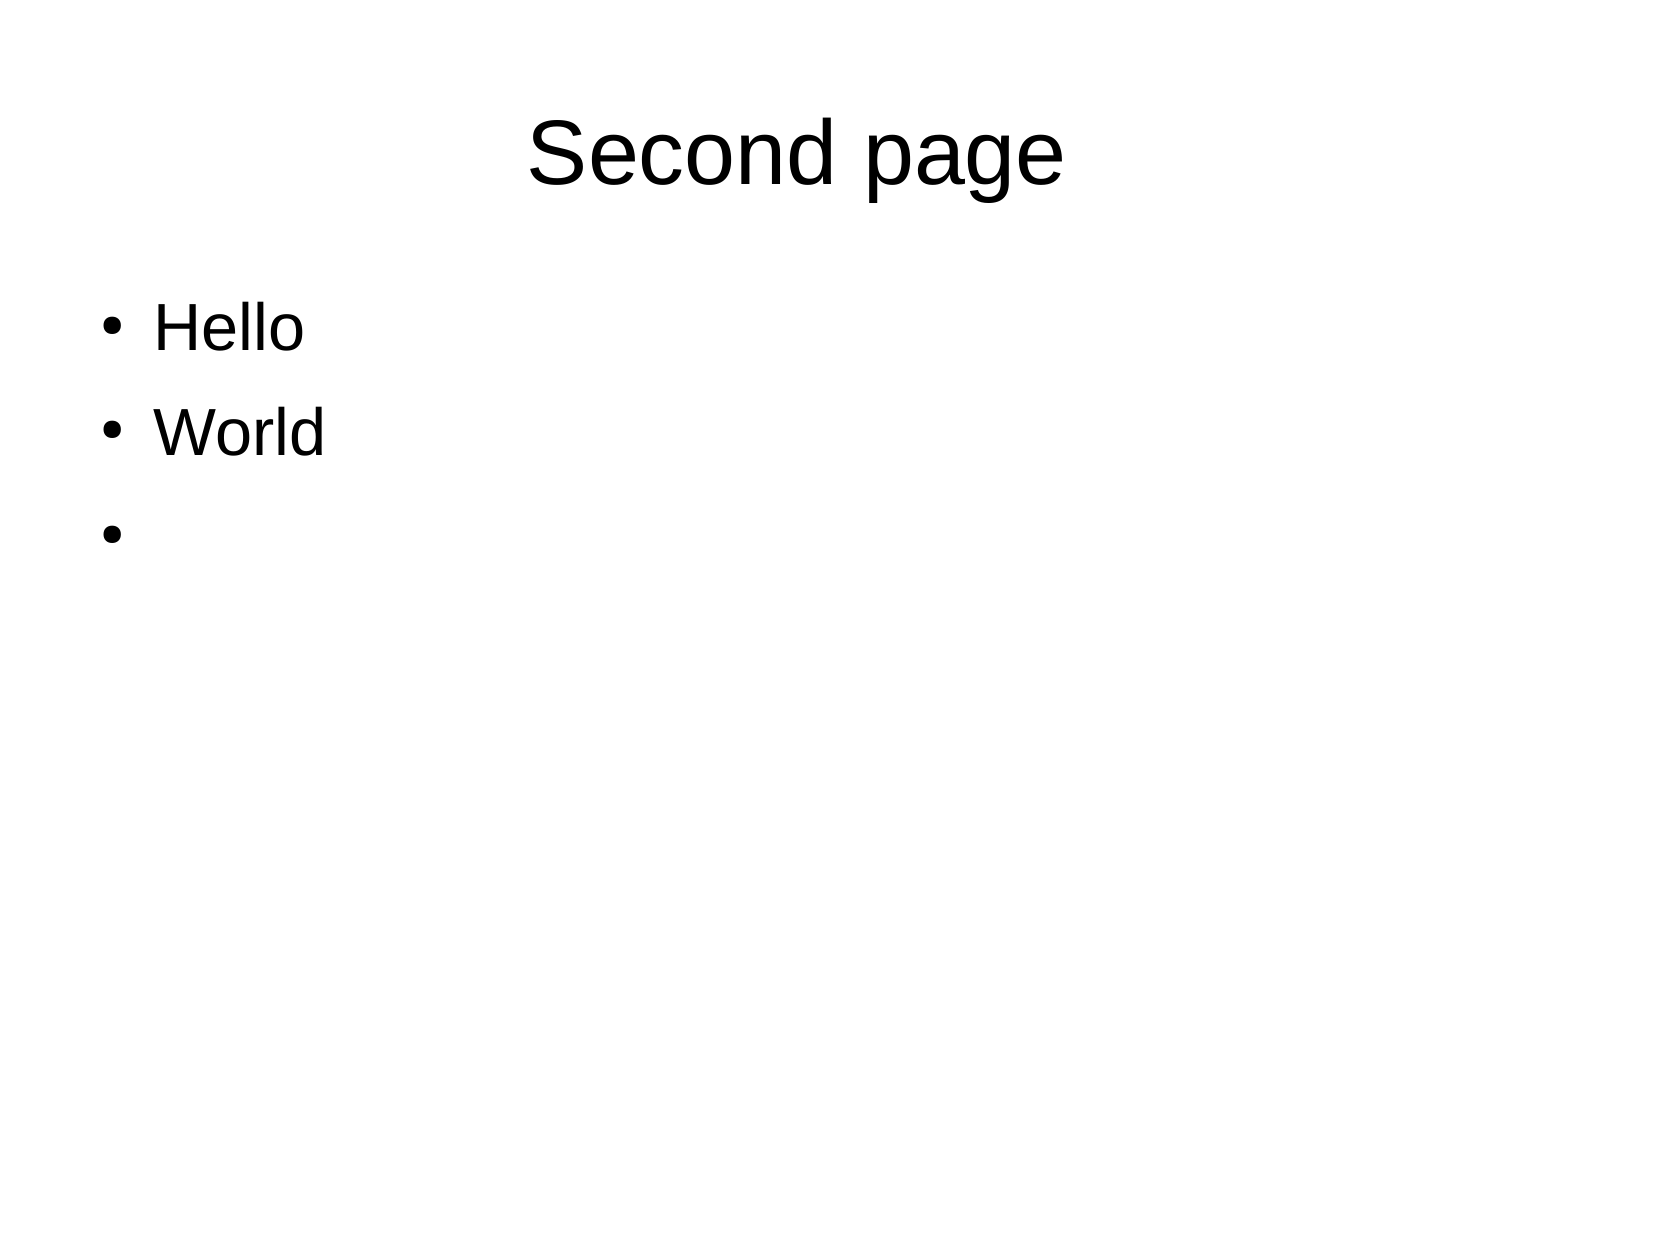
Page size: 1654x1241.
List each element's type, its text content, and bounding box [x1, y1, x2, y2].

list Hello World [82, 290, 1571, 1010]
title Second page [82, 49, 1571, 257]
